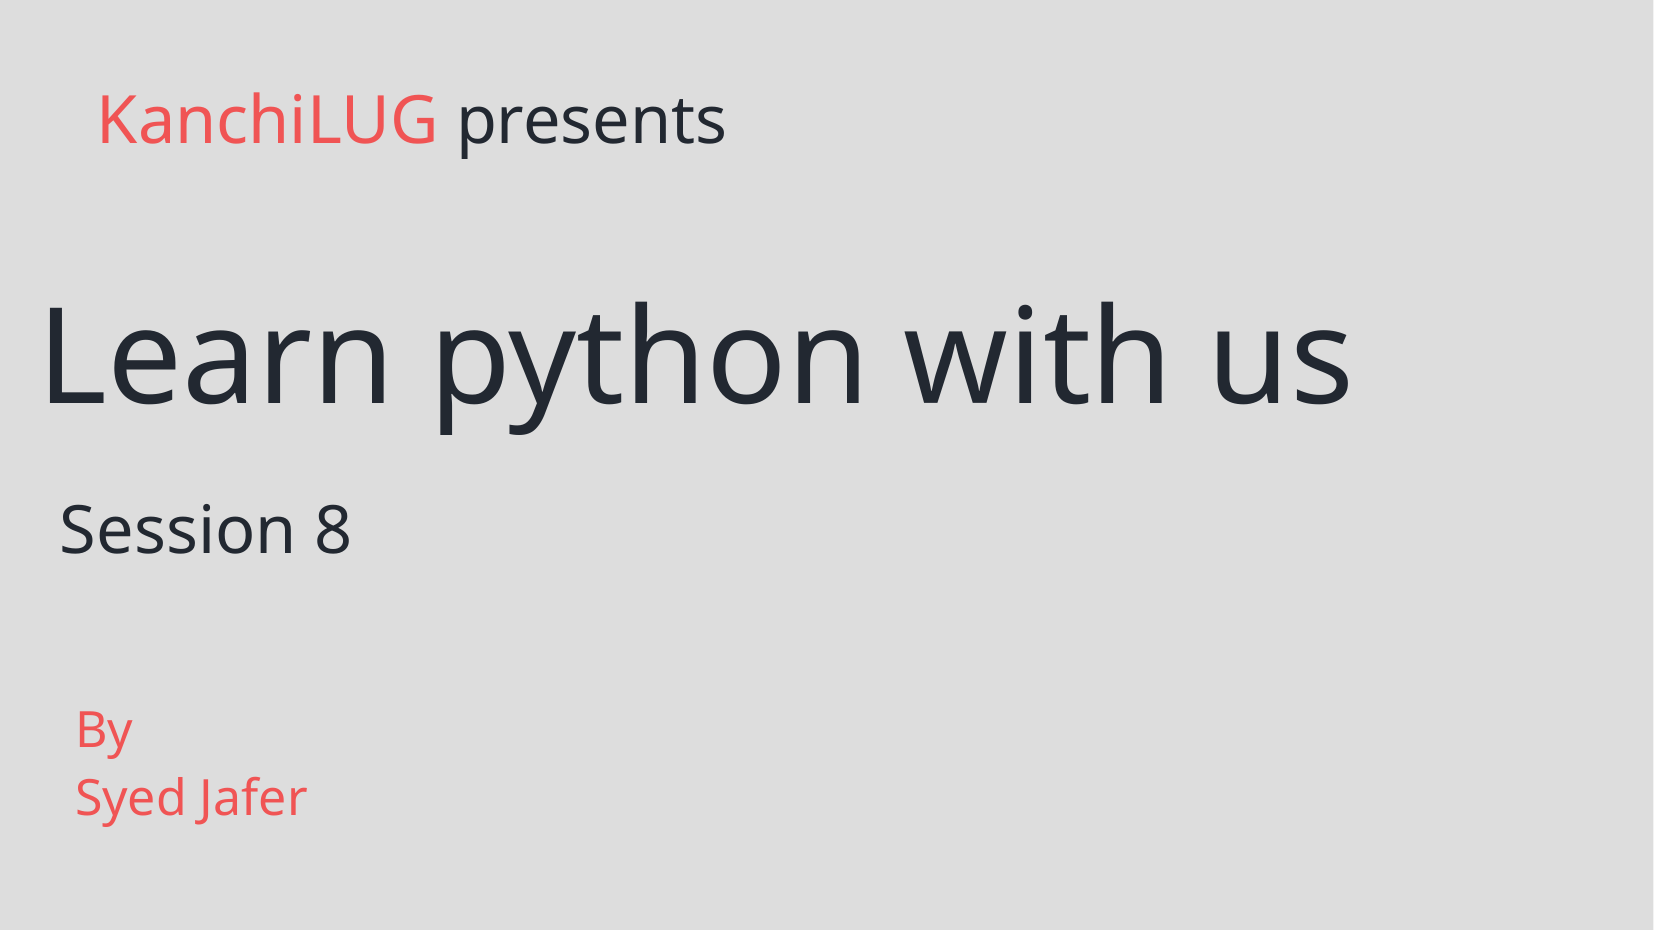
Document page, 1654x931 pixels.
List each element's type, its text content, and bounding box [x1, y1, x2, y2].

title Session 8 [0, 450, 484, 606]
title Learn python with us [37, 187, 1568, 518]
title By Syed Jafer [75, 661, 1163, 863]
title KanchiLUG presents [0, 75, 826, 161]
